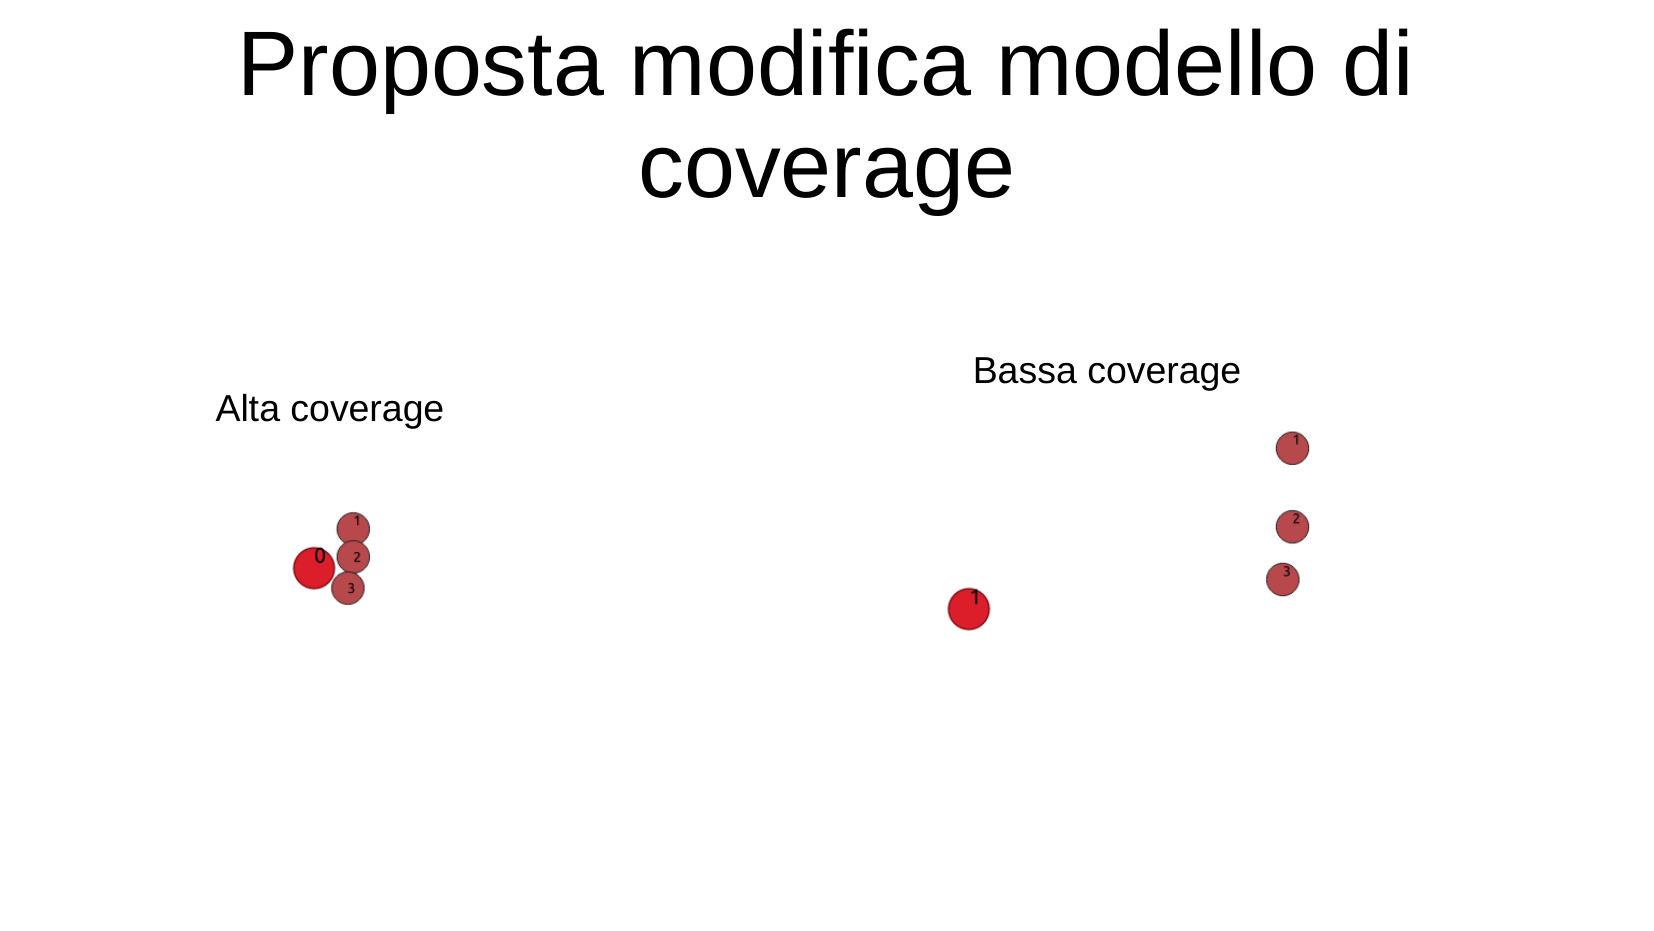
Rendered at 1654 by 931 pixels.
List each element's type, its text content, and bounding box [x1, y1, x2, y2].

picture [224, 266, 1453, 721]
text_box Bassa coverage [958, 342, 1256, 400]
title Proposta modifica modello di coverage [82, 12, 1571, 218]
text_box Alta coverage [200, 380, 460, 438]
